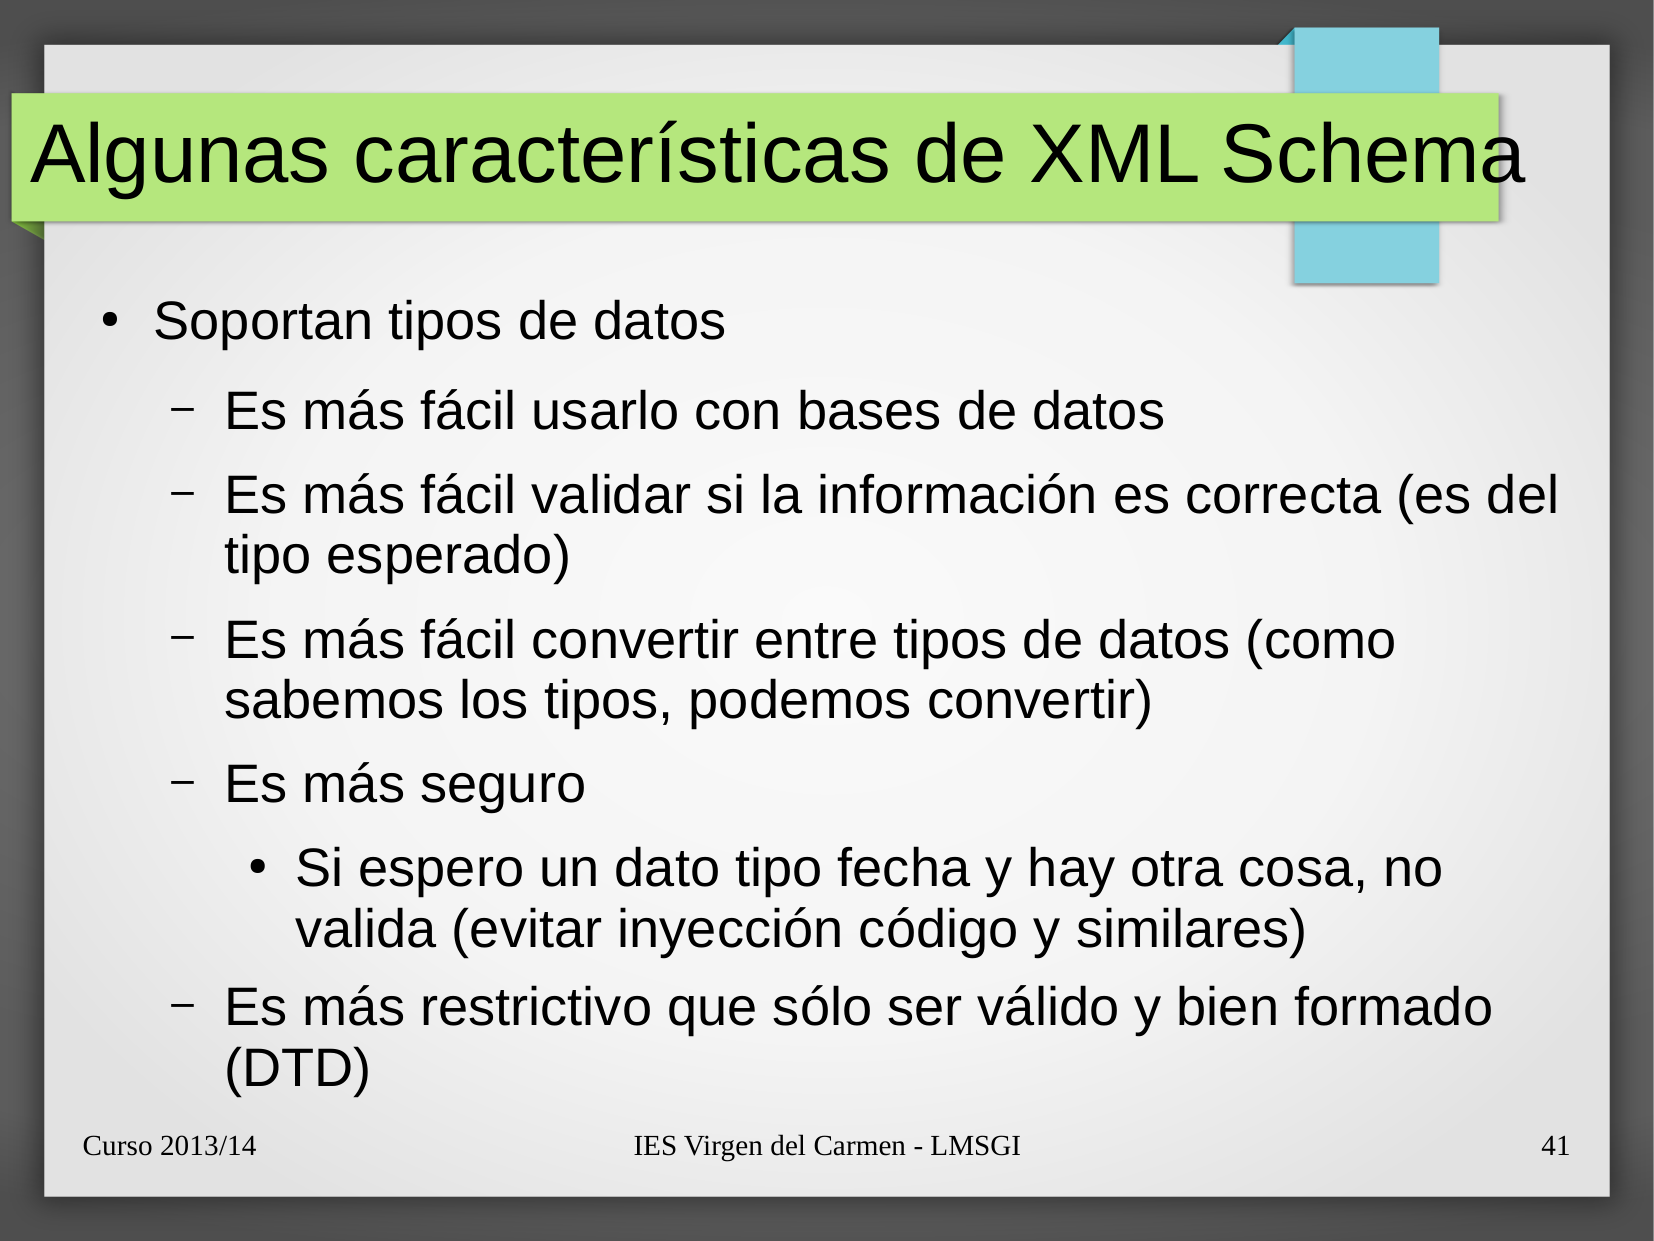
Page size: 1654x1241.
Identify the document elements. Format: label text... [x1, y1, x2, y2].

picture [0, 0, 1654, 1241]
title Algunas características de XML Schema [30, 60, 1576, 247]
list Soportan tipos de datos Es más fácil usarlo con bases de datos Es más fácil validar si la información es correcta (es del tipo esperado) Es más fácil convertir entre tipos de datos (como sabemos los tipos, podemos convertir) Es más seguro Si espero un dato tipo fecha y hay otra cosa, no valida (evitar inyección código y similares) Es más restrictivo que sólo ser válido y bien formado (DTD) [82, 290, 1571, 1143]
